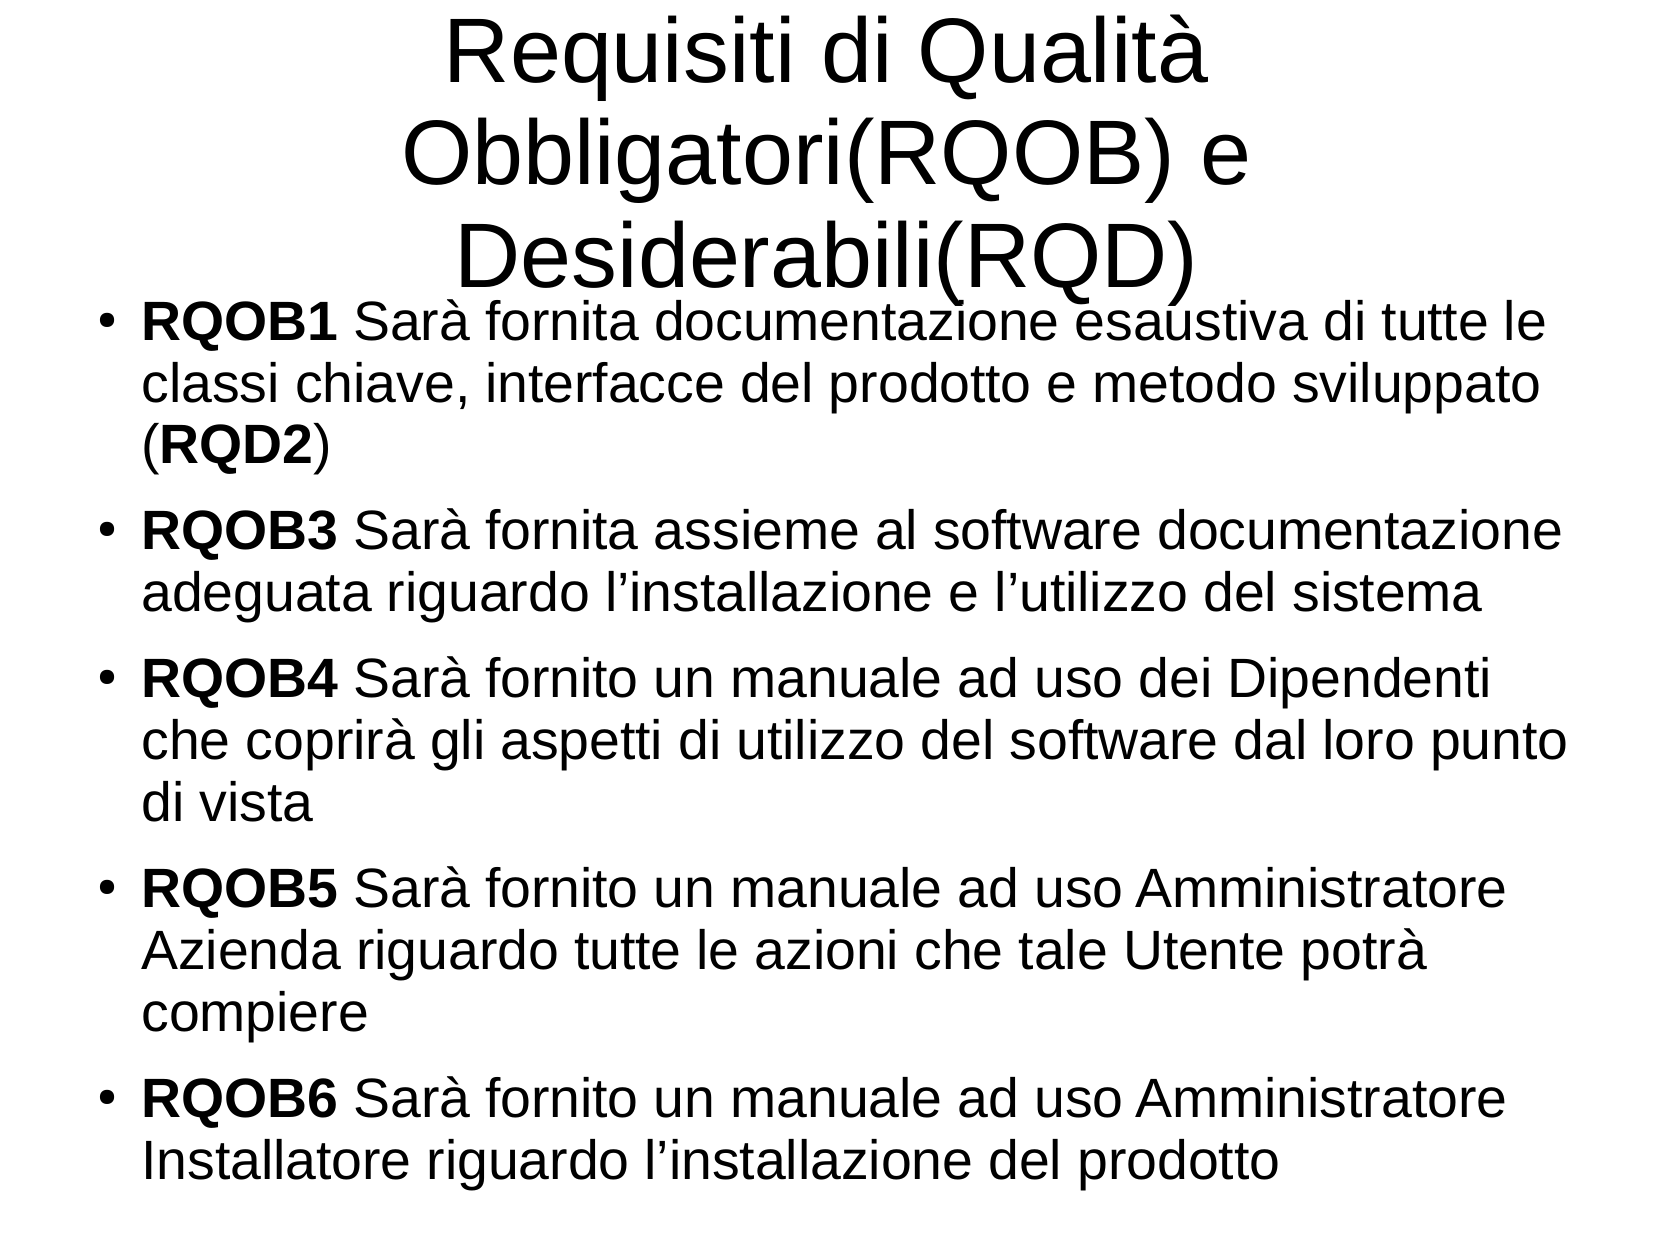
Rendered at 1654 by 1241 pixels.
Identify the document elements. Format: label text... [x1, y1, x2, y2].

title Requisiti di Qualità Obbligatori(RQOB) e Desiderabili(RQD) [82, 38, 1571, 267]
list RQOB1 Sarà fornita documentazione esaustiva di tutte le classi chiave, interfacce del prodotto e metodo sviluppato (RQD2) RQOB3 Sarà fornita assieme al software documentazione adeguata riguardo l’installazione e l’utilizzo del sistema RQOB4 Sarà fornito un manuale ad uso dei Dipendenti che coprirà gli aspetti di utilizzo del software dal loro punto di vista RQOB5 Sarà fornito un manuale ad uso Amministratore Azienda riguardo tutte le azioni che tale Utente potrà compiere RQOB6 Sarà fornito un manuale ad uso Amministratore Installatore riguardo l’installazione del prodotto [82, 290, 1571, 1229]
